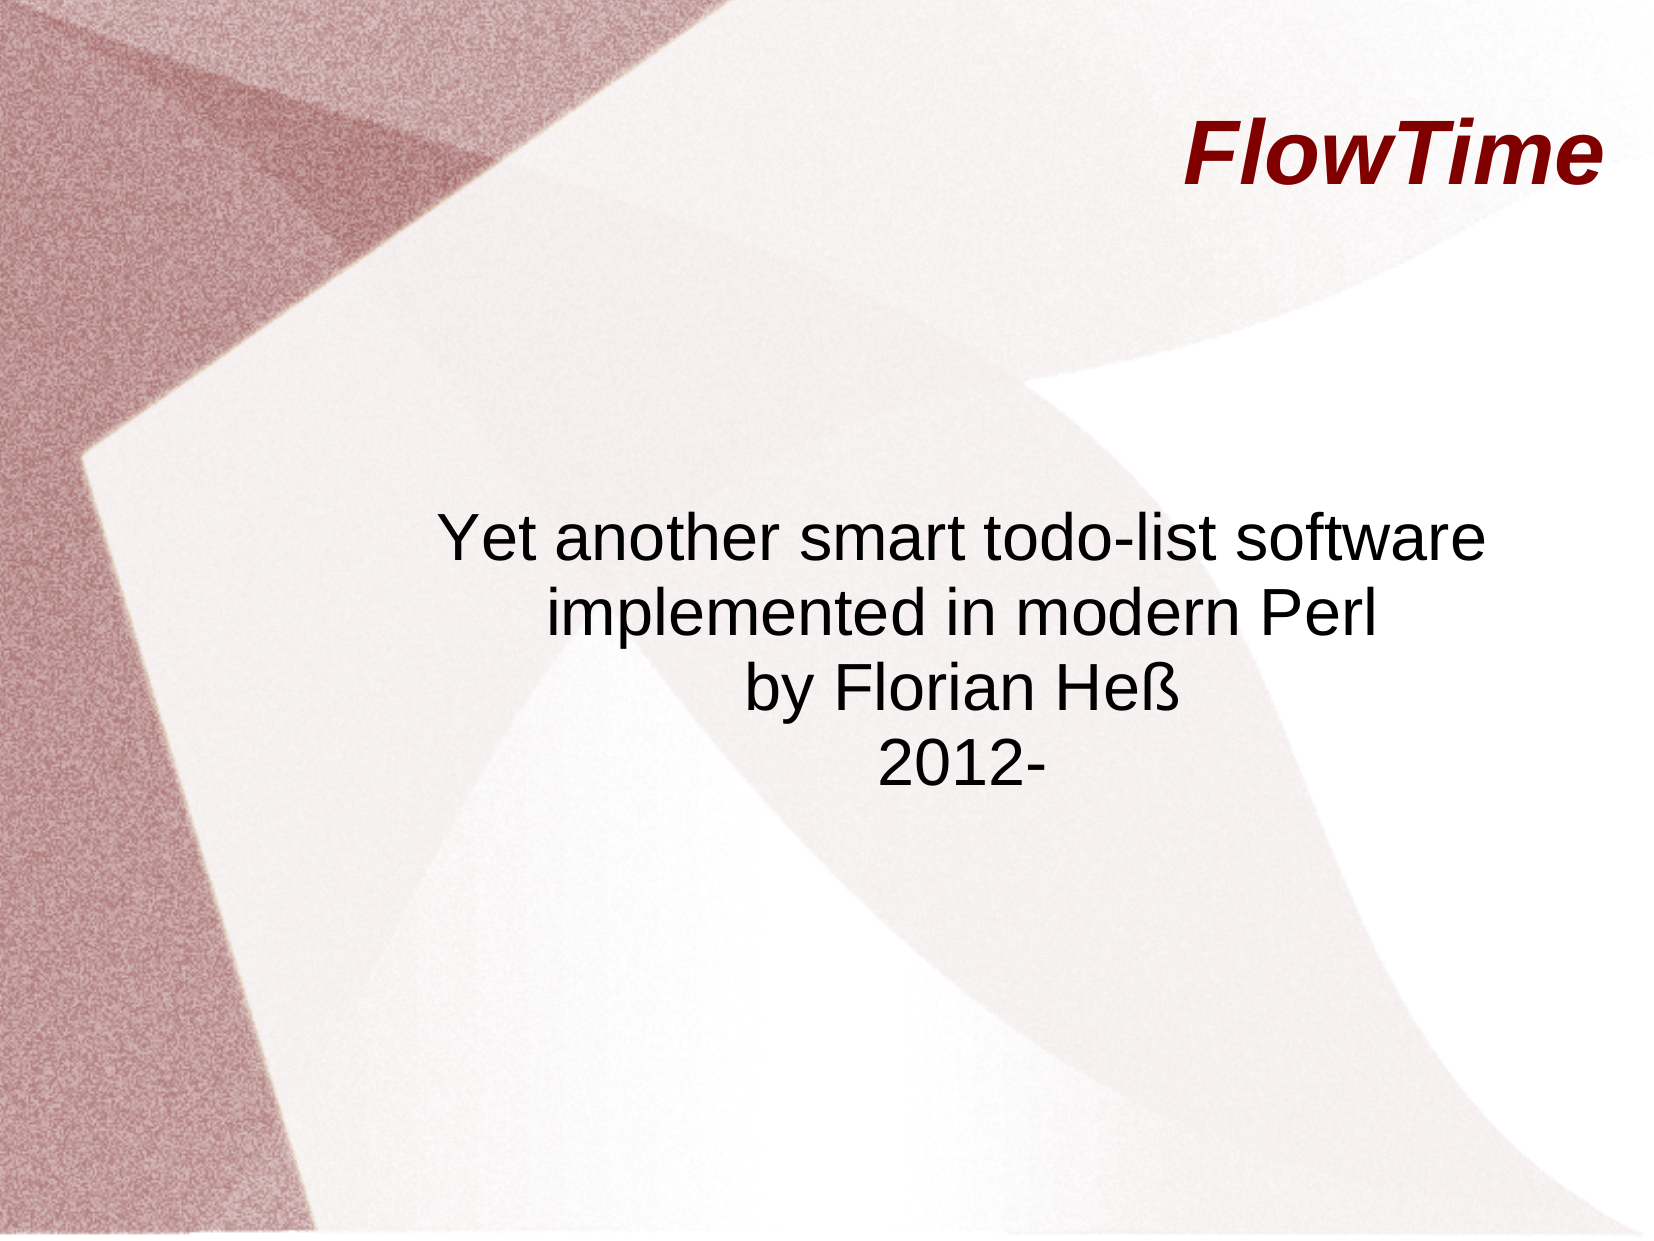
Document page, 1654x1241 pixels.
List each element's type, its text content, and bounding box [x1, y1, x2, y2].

title FlowTime [596, 49, 1607, 257]
picture [0, 0, 1654, 1241]
subtitle Yet another smart todo-list software implemented in modern Perl by Florian Heß 2012- [324, 290, 1601, 1010]
